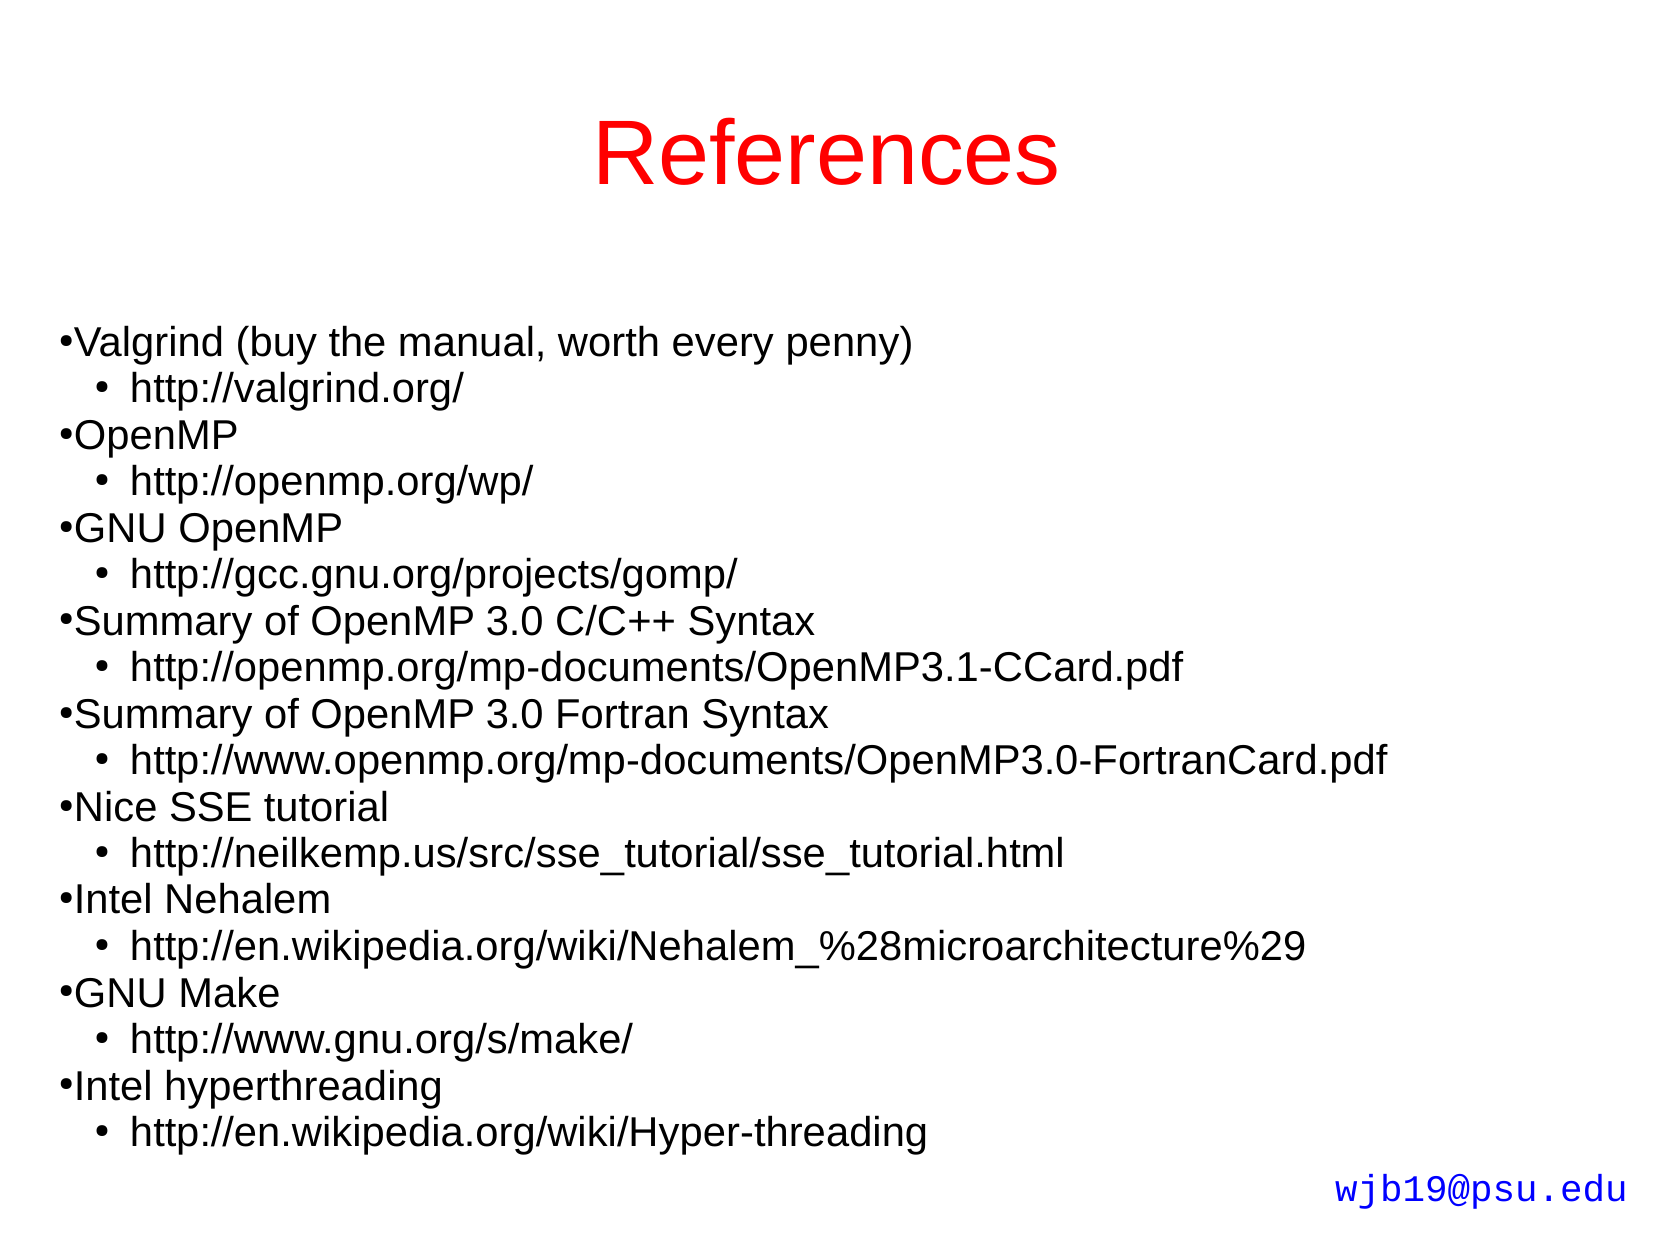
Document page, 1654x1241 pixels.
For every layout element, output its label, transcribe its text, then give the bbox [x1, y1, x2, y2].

subtitle Valgrind (buy the manual, worth every penny) http://valgrind.org/ OpenMP http://openmp.org/wp/ GNU OpenMP http://gcc.gnu.org/projects/gomp/ Summary of OpenMP 3.0 C/C++ Syntax http://openmp.org/mp-documents/OpenMP3.1-CCard.pdf Summary of OpenMP 3.0 Fortran Syntax http://www.openmp.org/mp-documents/OpenMP3.0-FortranCard.pdf Nice SSE tutorial http://neilkemp.us/src/sse_tutorial/sse_tutorial.html Intel Nehalem http://en.wikipedia.org/wiki/Nehalem_%28microarchitecture%29 GNU Make http://www.gnu.org/s/make/ Intel hyperthreading http://en.wikipedia.org/wiki/Hyper-threading [59, 243, 1548, 1156]
text_box wjb19@psu.edu [1320, 1162, 1643, 1220]
title References [82, 49, 1571, 257]
